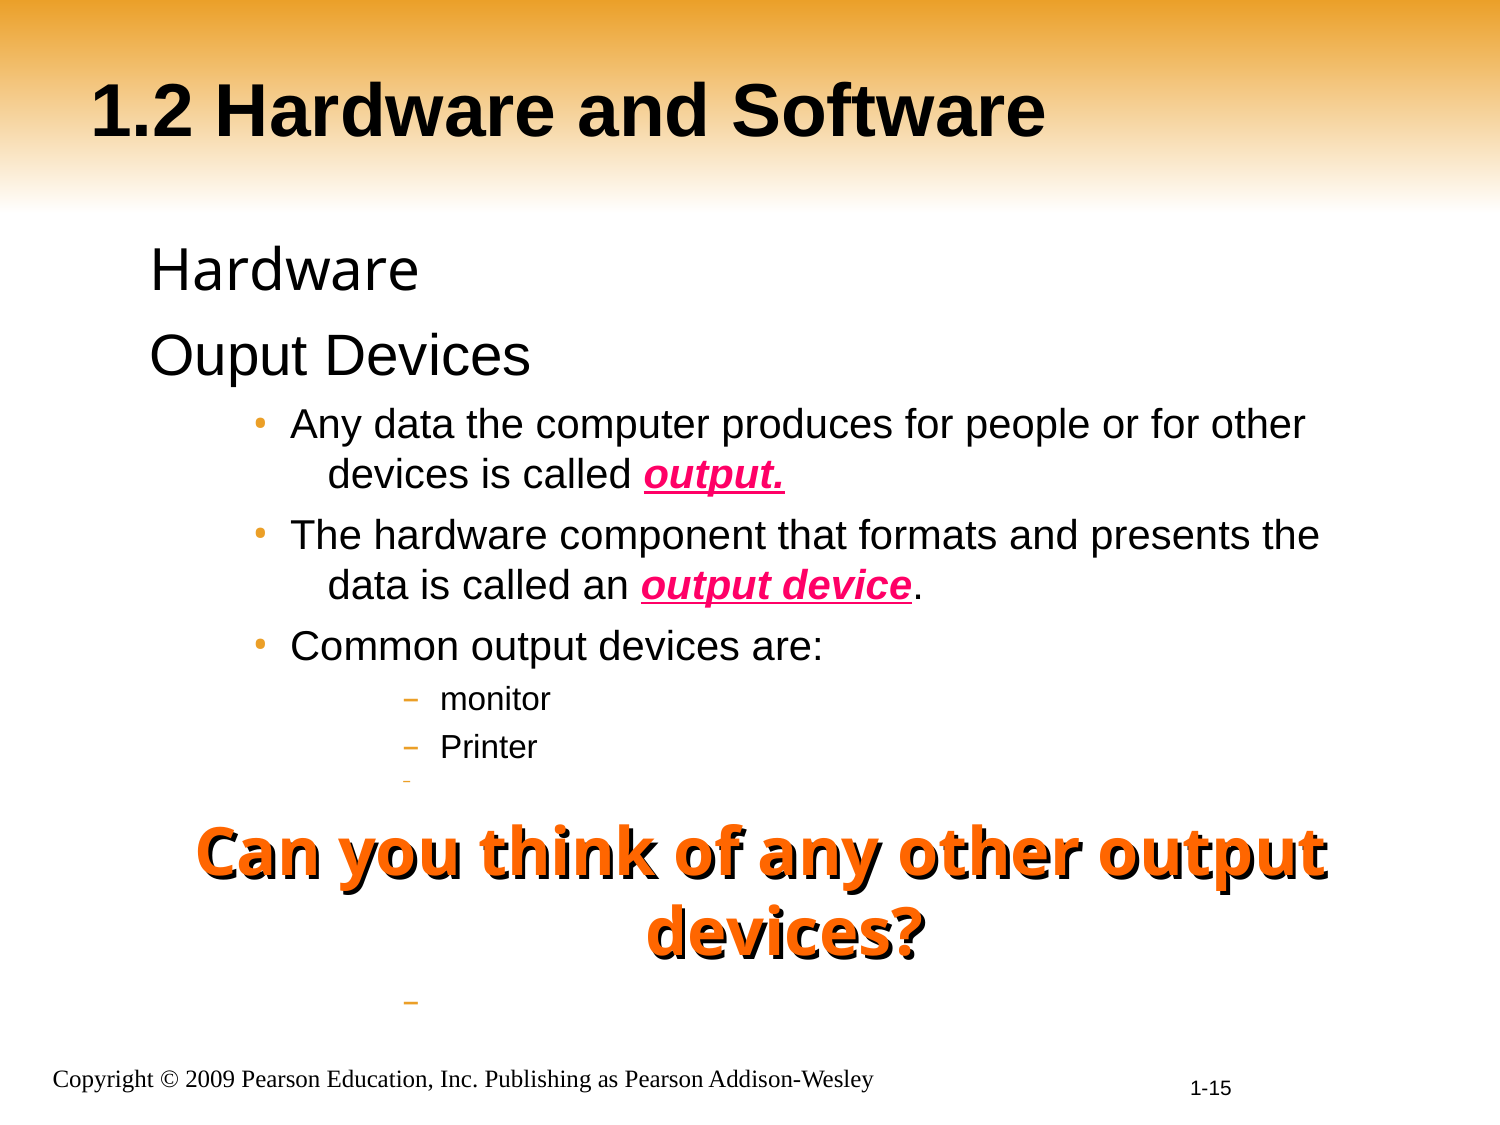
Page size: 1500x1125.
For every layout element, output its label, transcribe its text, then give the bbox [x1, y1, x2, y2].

list Hardware Ouput Devices Any data the computer produces for people or for other devices is called output. The hardware component that formats and presents the data is called an output device. Common output devices are: monitor Printer Can you think of any other output devices? [87, 224, 1388, 1000]
text_box 1- [1175, 1049, 1488, 1125]
title 1.2 Hardware and Software [75, 12, 1438, 201]
